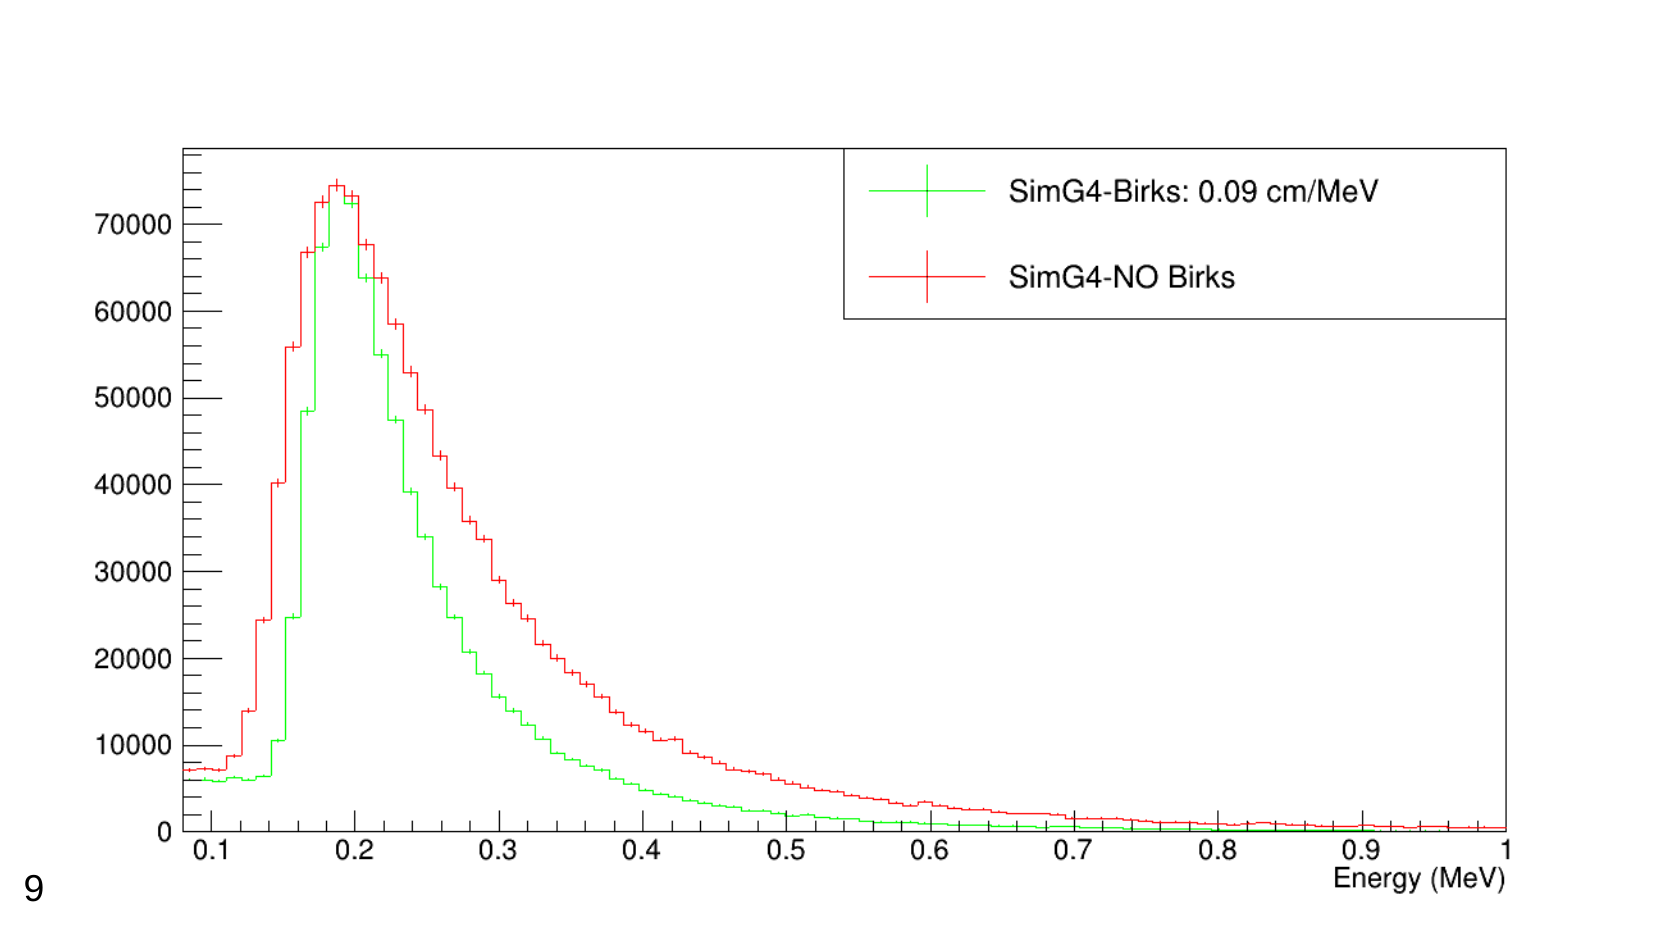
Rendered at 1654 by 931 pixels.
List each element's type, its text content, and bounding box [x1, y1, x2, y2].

picture [75, 112, 1544, 899]
text_box <number> [8, 860, 638, 931]
